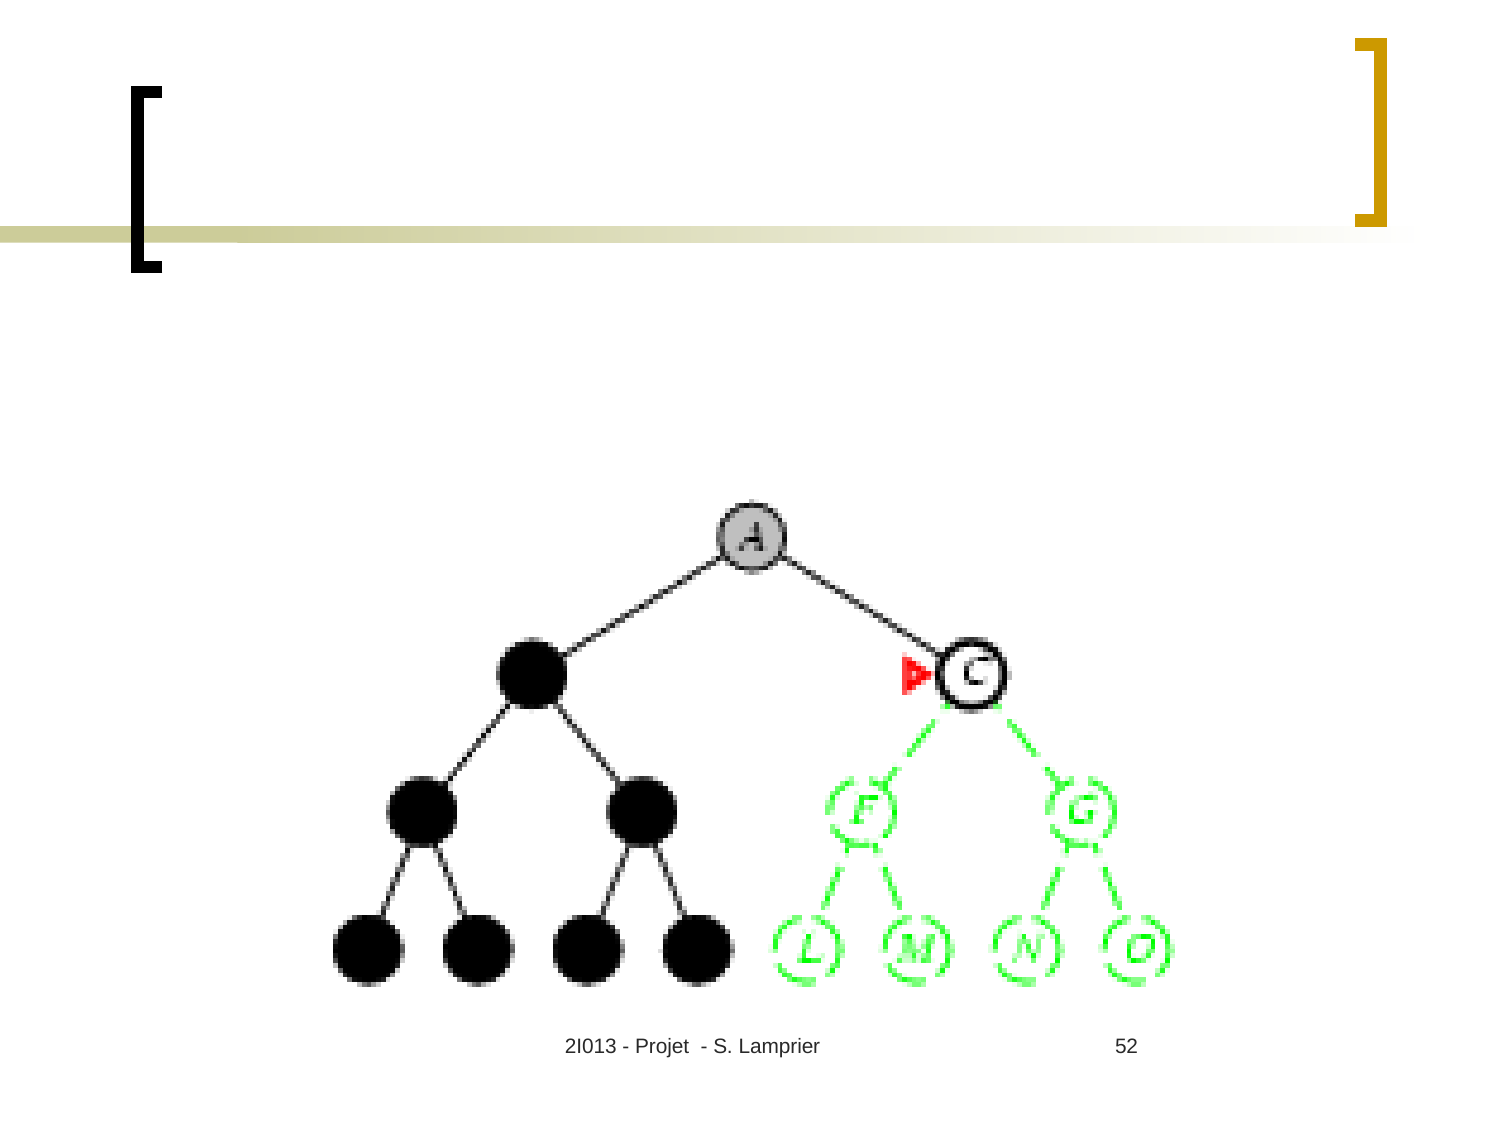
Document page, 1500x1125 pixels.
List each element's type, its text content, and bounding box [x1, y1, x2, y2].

slide_number <numéro> [1100, 1025, 1413, 1100]
footer 2I013 - Projet - S. Lamprier [549, 1025, 1025, 1100]
picture [324, 499, 1175, 997]
